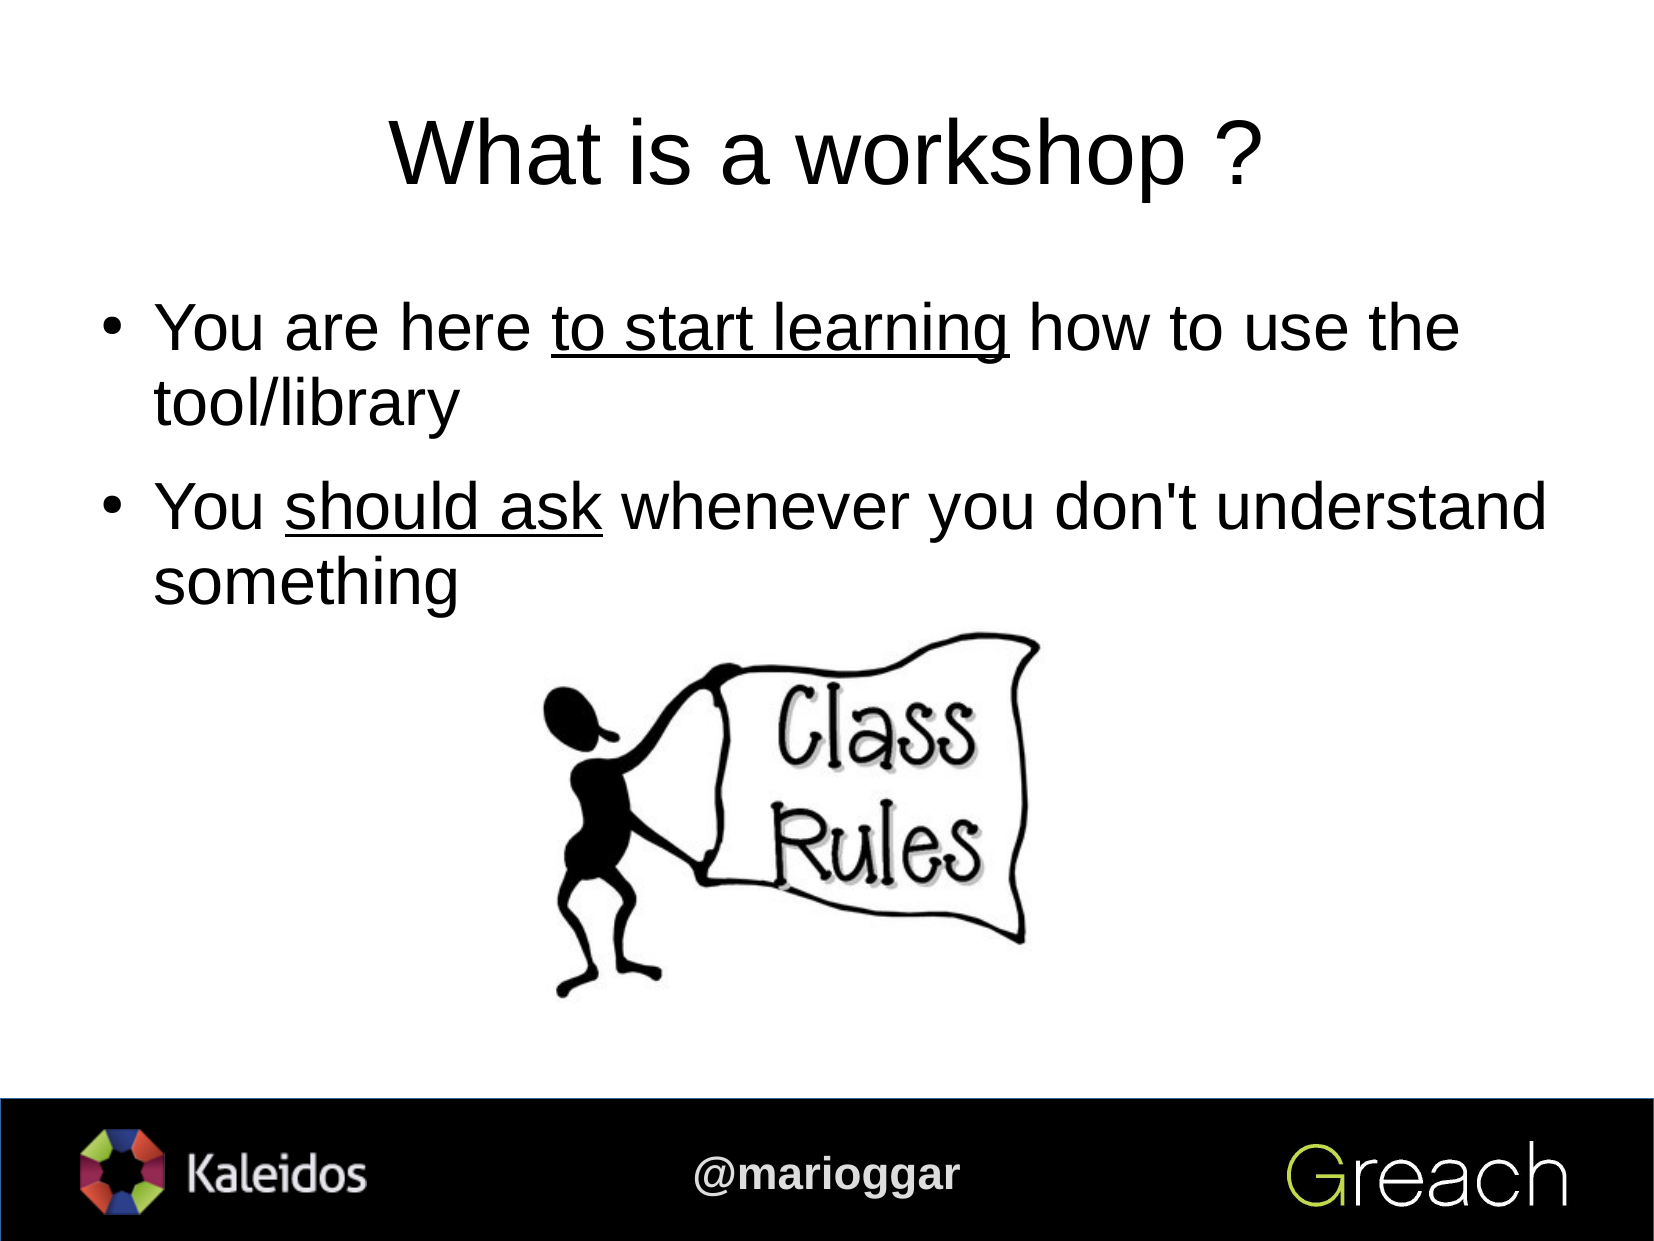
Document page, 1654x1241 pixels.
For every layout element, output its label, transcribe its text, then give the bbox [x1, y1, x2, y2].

picture [519, 602, 1067, 1025]
picture [1287, 1141, 1571, 1216]
list You are here to start learning how to use the tool/library You should ask whenever you don't understand something [82, 290, 1571, 1010]
picture [80, 1129, 367, 1215]
title What is a workshop ? [82, 49, 1571, 257]
